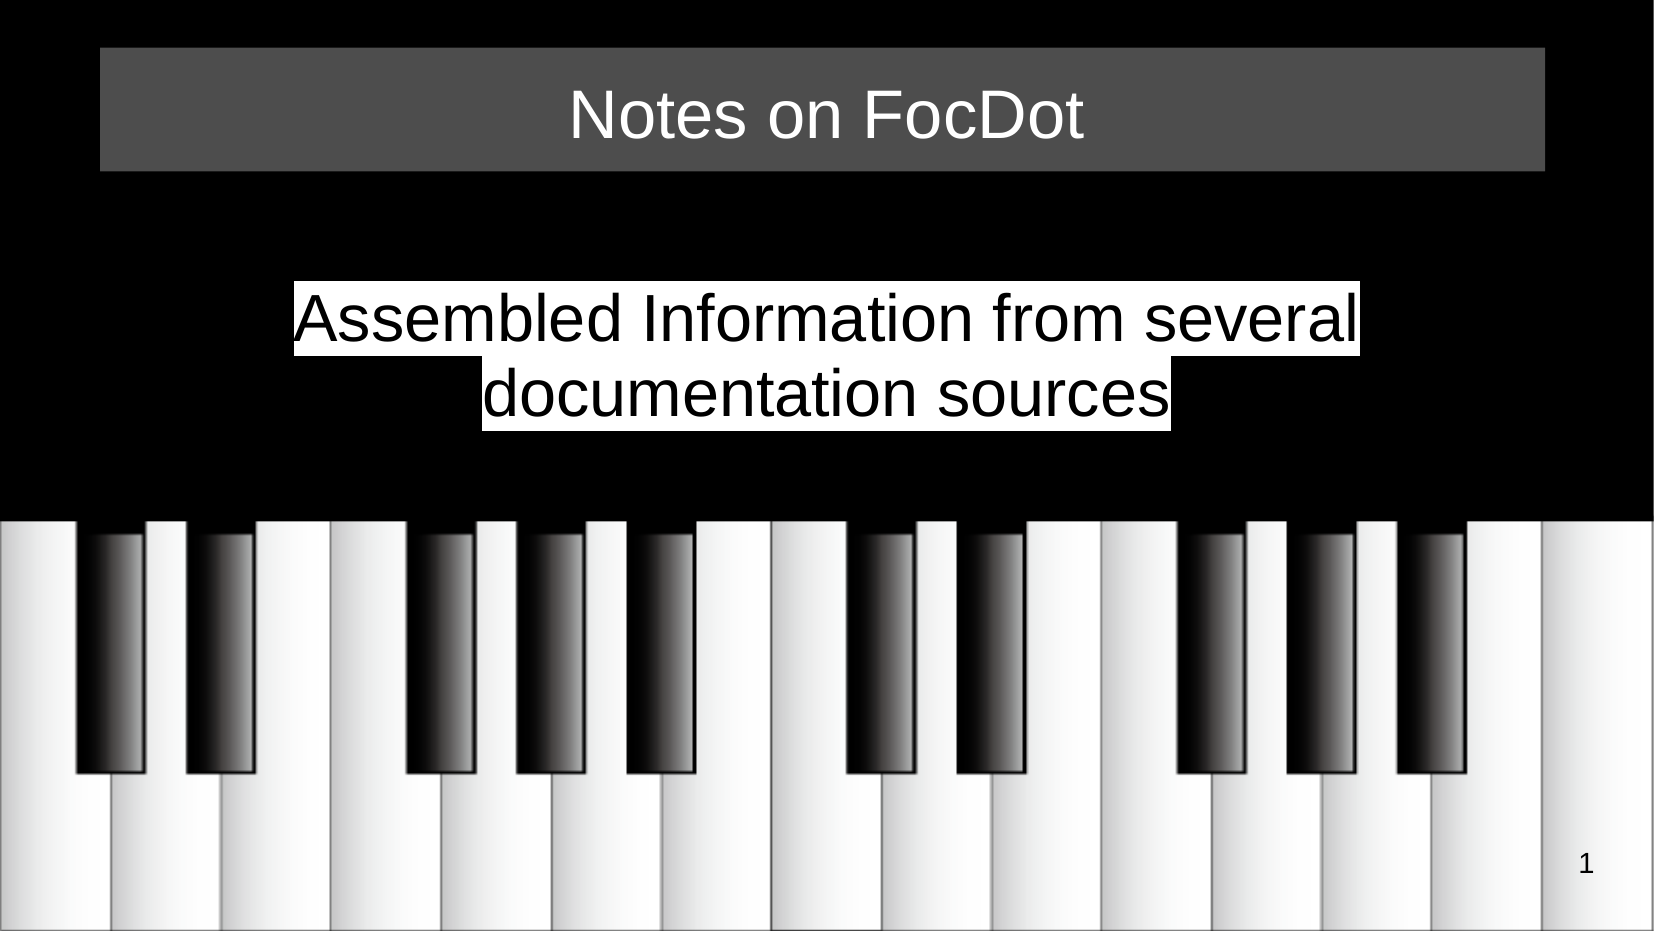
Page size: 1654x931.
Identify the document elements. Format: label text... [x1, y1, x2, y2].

subtitle Assembled Information from several documentation sources [82, 217, 1571, 494]
picture [0, 522, 1654, 931]
title Notes on FocDot [82, 37, 1571, 193]
